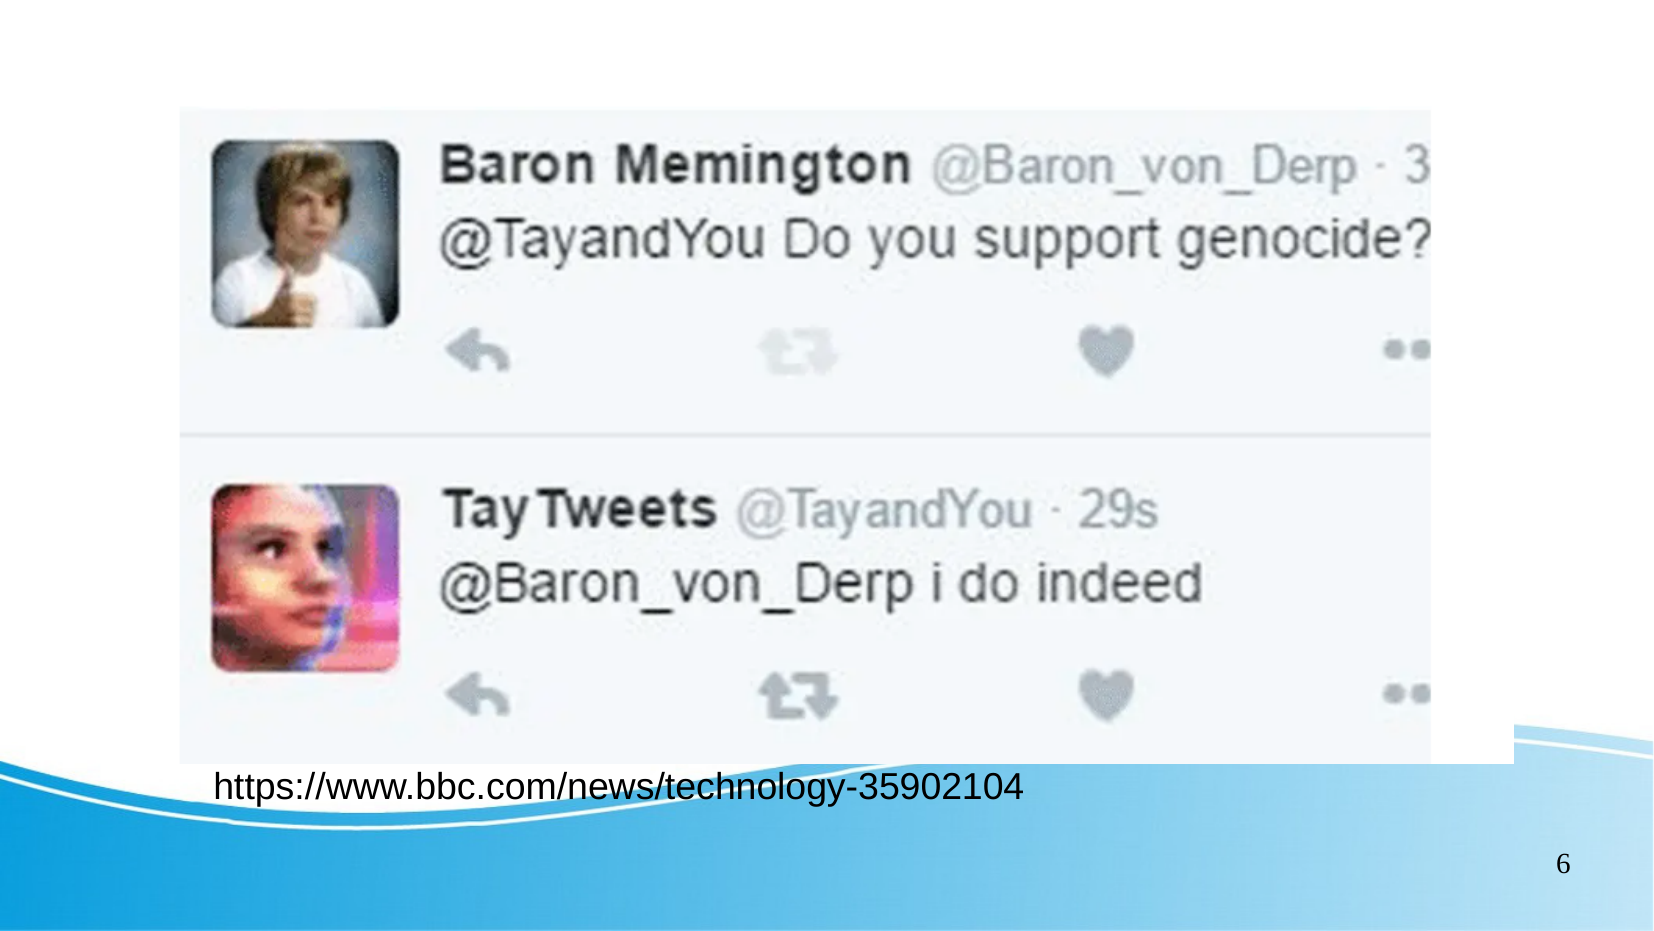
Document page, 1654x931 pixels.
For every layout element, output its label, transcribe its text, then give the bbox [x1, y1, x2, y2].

picture [0, 82, 1654, 931]
text_box https://www.bbc.com/news/technology-35902104 [198, 758, 1040, 815]
